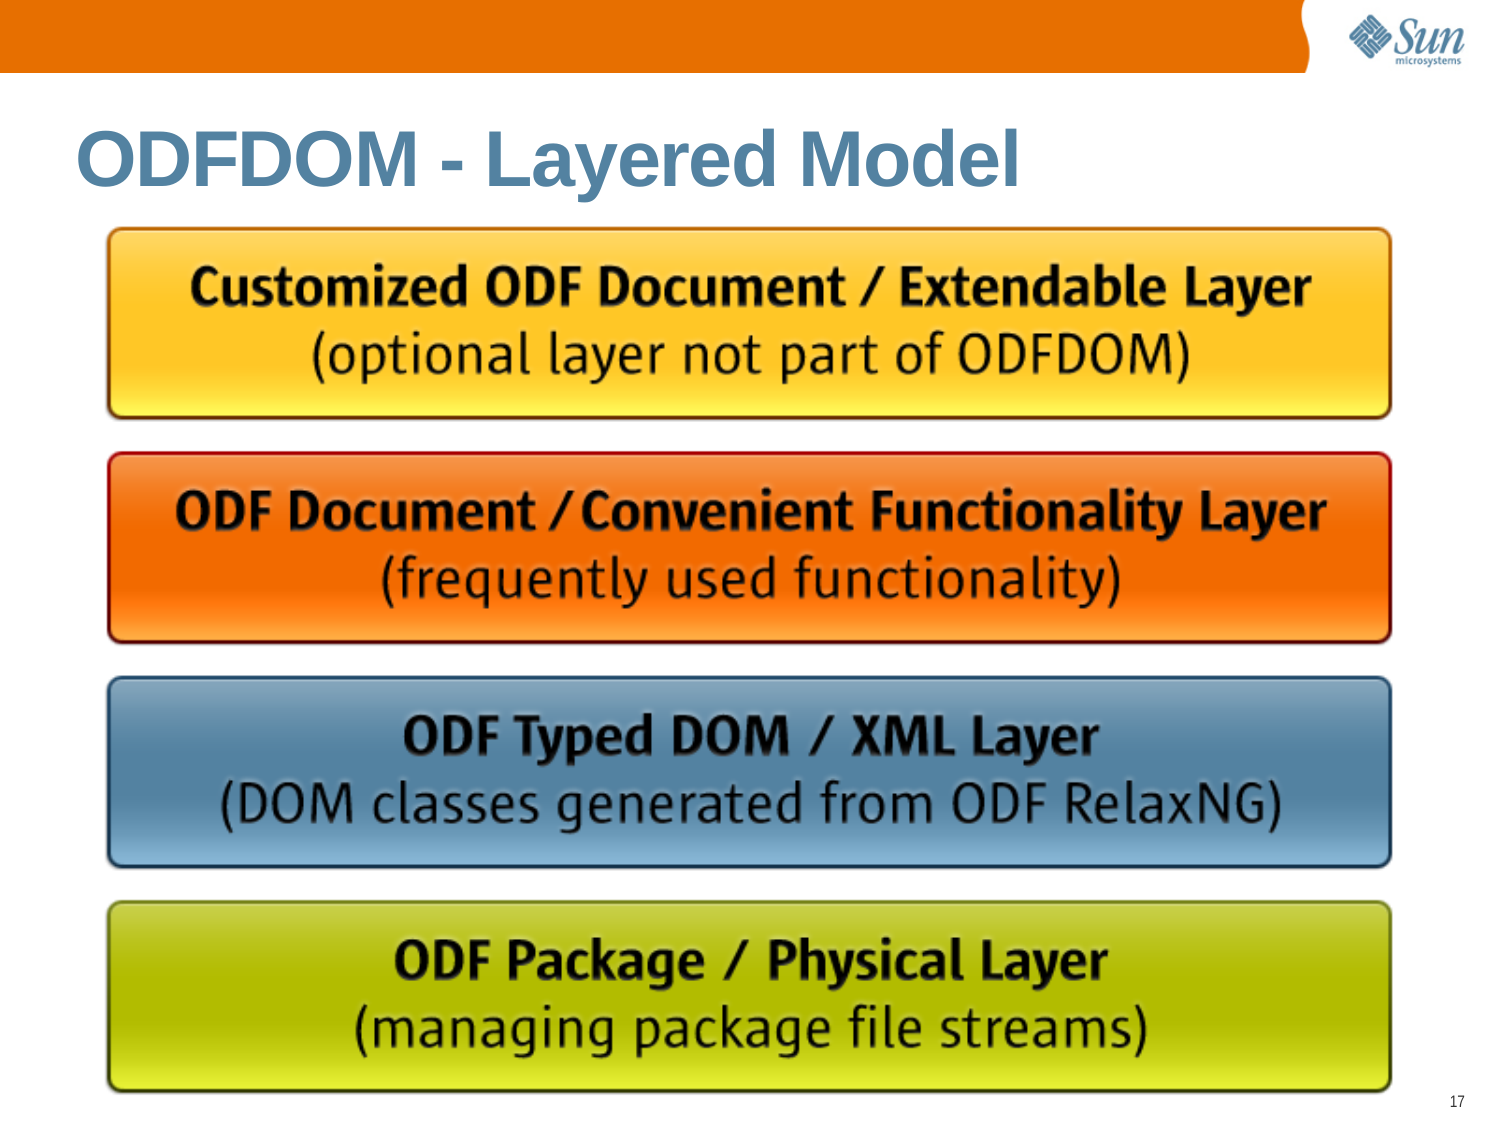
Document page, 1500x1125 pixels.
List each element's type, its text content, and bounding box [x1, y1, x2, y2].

title ODFDOM - Layered Model [75, 123, 1437, 227]
picture [100, 227, 1400, 1125]
picture [0, 0, 1500, 73]
